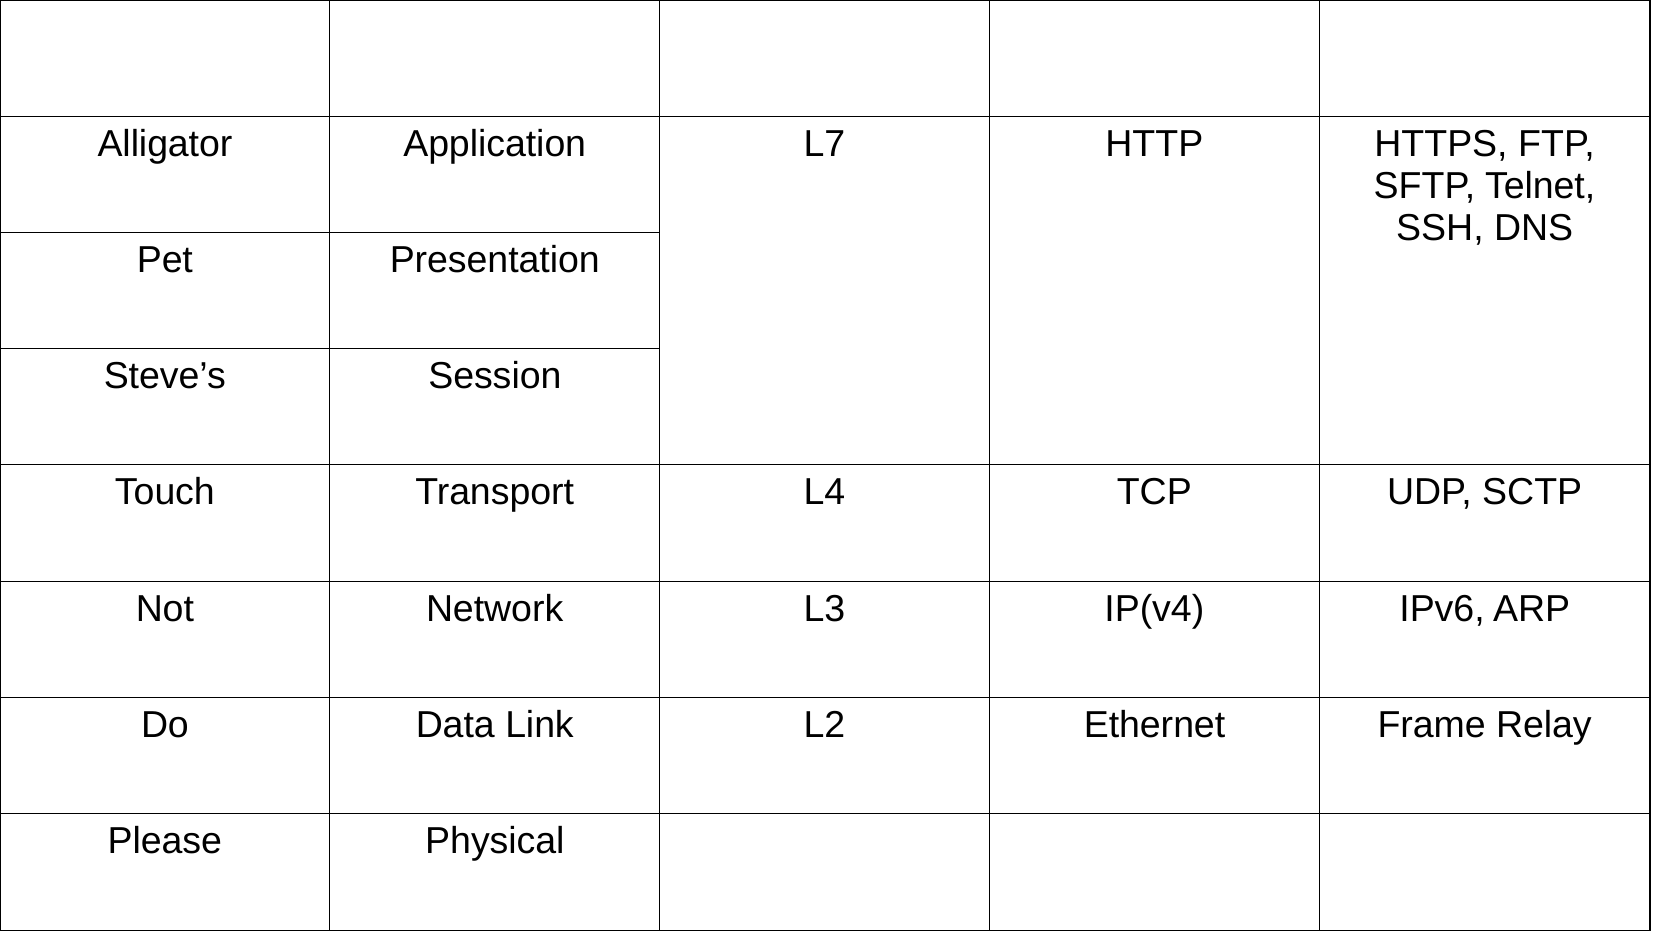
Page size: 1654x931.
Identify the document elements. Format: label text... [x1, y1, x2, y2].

table_cell Physical [330, 814, 659, 930]
table_cell IPv6, ARP [1320, 582, 1649, 697]
table_cell Steve’s [1, 349, 329, 464]
table_cell HTTPS, FTP, SFTP, Telnet, SSH, DNS [1320, 117, 1649, 464]
table_cell Session [330, 349, 659, 464]
table_cell Touch [1, 465, 329, 581]
table_cell Network [330, 582, 659, 697]
table_header [330, 1, 659, 116]
table_cell L2 [660, 698, 989, 813]
table_cell L4 [660, 465, 989, 581]
table_cell [990, 814, 1319, 930]
table_cell Data Link [330, 698, 659, 813]
table_cell [660, 814, 989, 930]
table_cell TCP [990, 465, 1319, 581]
table_cell L3 [660, 582, 989, 697]
table_cell Presentation [330, 233, 659, 348]
table_cell Do [1, 698, 329, 813]
table_cell HTTP [990, 117, 1319, 464]
table_header [1320, 1, 1649, 116]
table_cell Transport [330, 465, 659, 581]
table_cell Please [1, 814, 329, 930]
table_cell L7 [660, 117, 989, 464]
table_cell Alligator [1, 117, 329, 232]
table_header [990, 1, 1319, 116]
table_cell [1320, 814, 1649, 930]
table_cell IP(v4) [990, 582, 1319, 697]
table_header [660, 1, 989, 116]
table_cell Not [1, 582, 329, 697]
table_cell Pet [1, 233, 329, 348]
table_cell UDP, SCTP [1320, 465, 1649, 581]
table_cell Ethernet [990, 698, 1319, 813]
table_cell Frame Relay [1320, 698, 1649, 813]
table_header [1, 1, 329, 116]
table_cell Application [330, 117, 659, 232]
